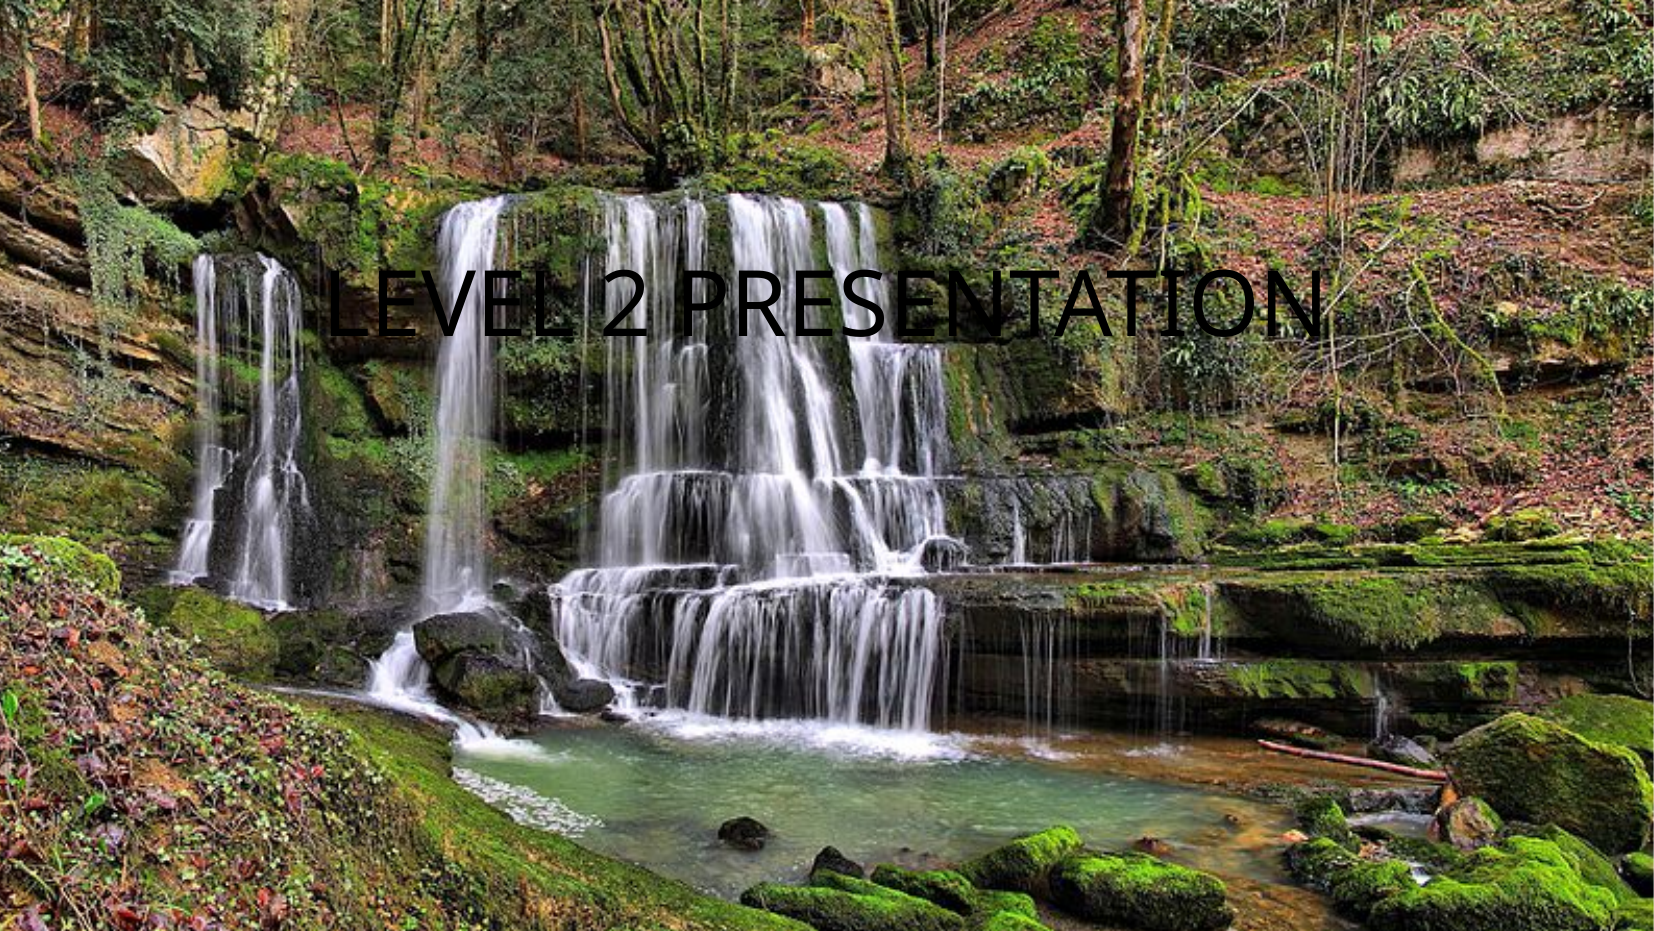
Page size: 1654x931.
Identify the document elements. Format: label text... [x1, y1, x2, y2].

subtitle LEVEL 2 PRESENTATION [82, 37, 1571, 757]
picture [0, 0, 1654, 931]
